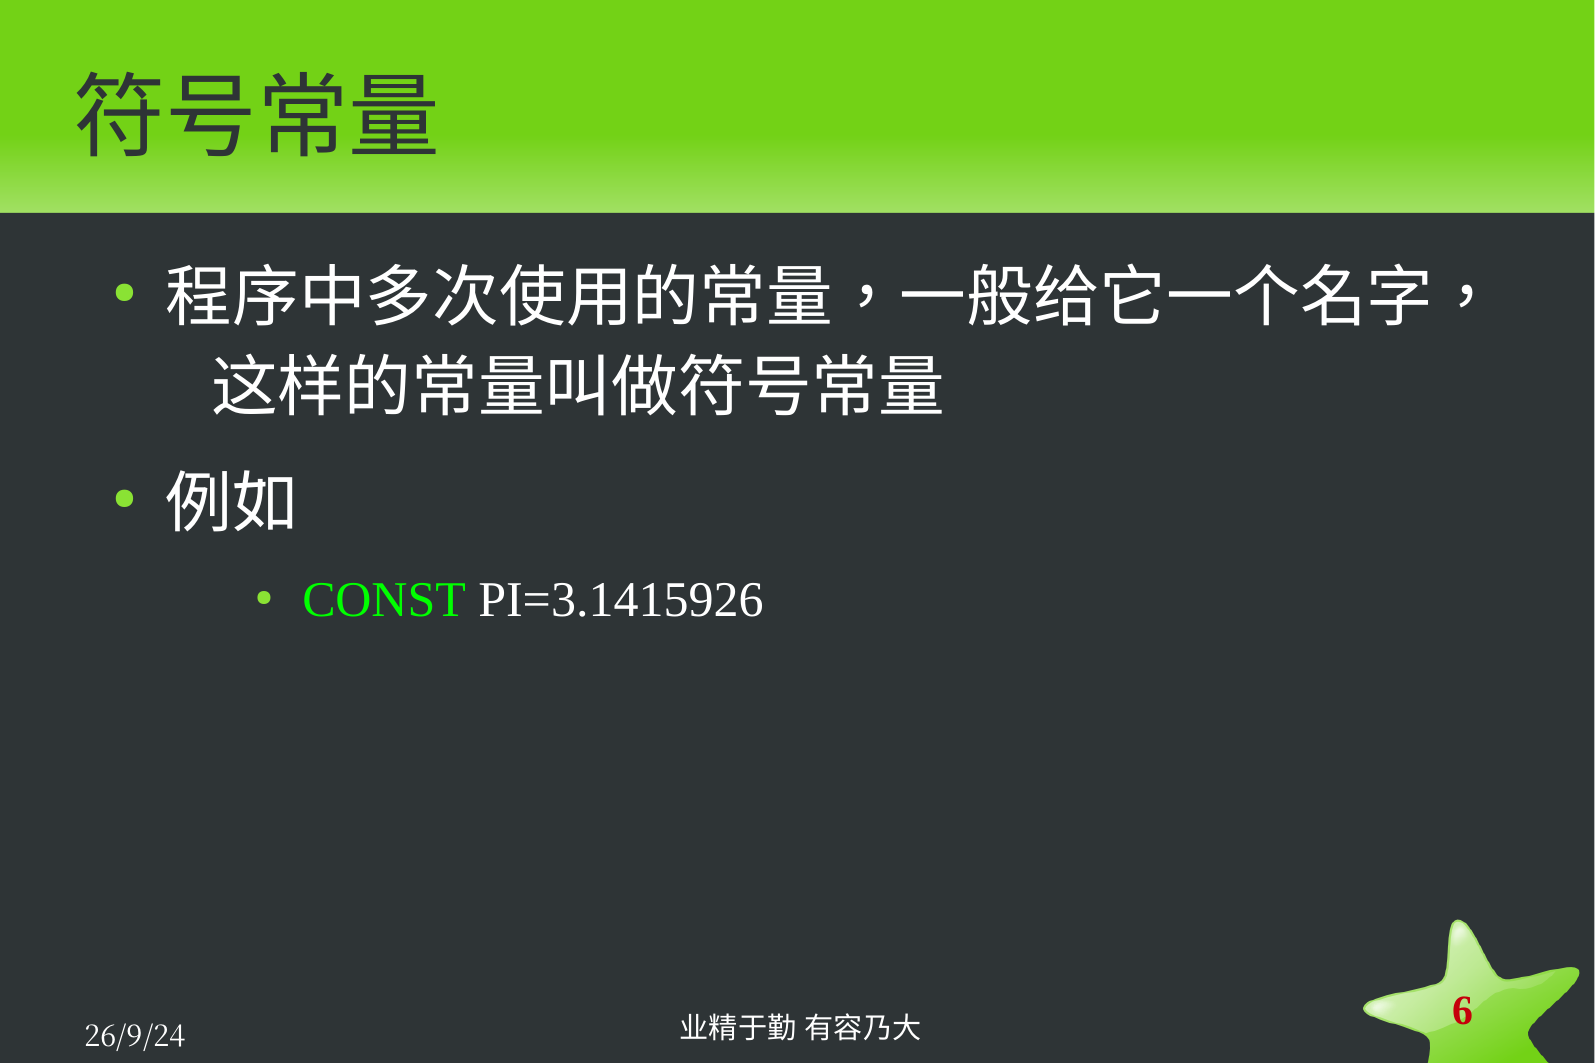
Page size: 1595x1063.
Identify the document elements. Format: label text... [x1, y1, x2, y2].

picture [0, 0, 1595, 1063]
list 程序中多次使用的常量，一般给它一个名字，这样的常量叫做符号常量 例如 CONST PI=3.1415926 [79, 248, 1515, 951]
title 符号常量 [74, 25, 1510, 203]
